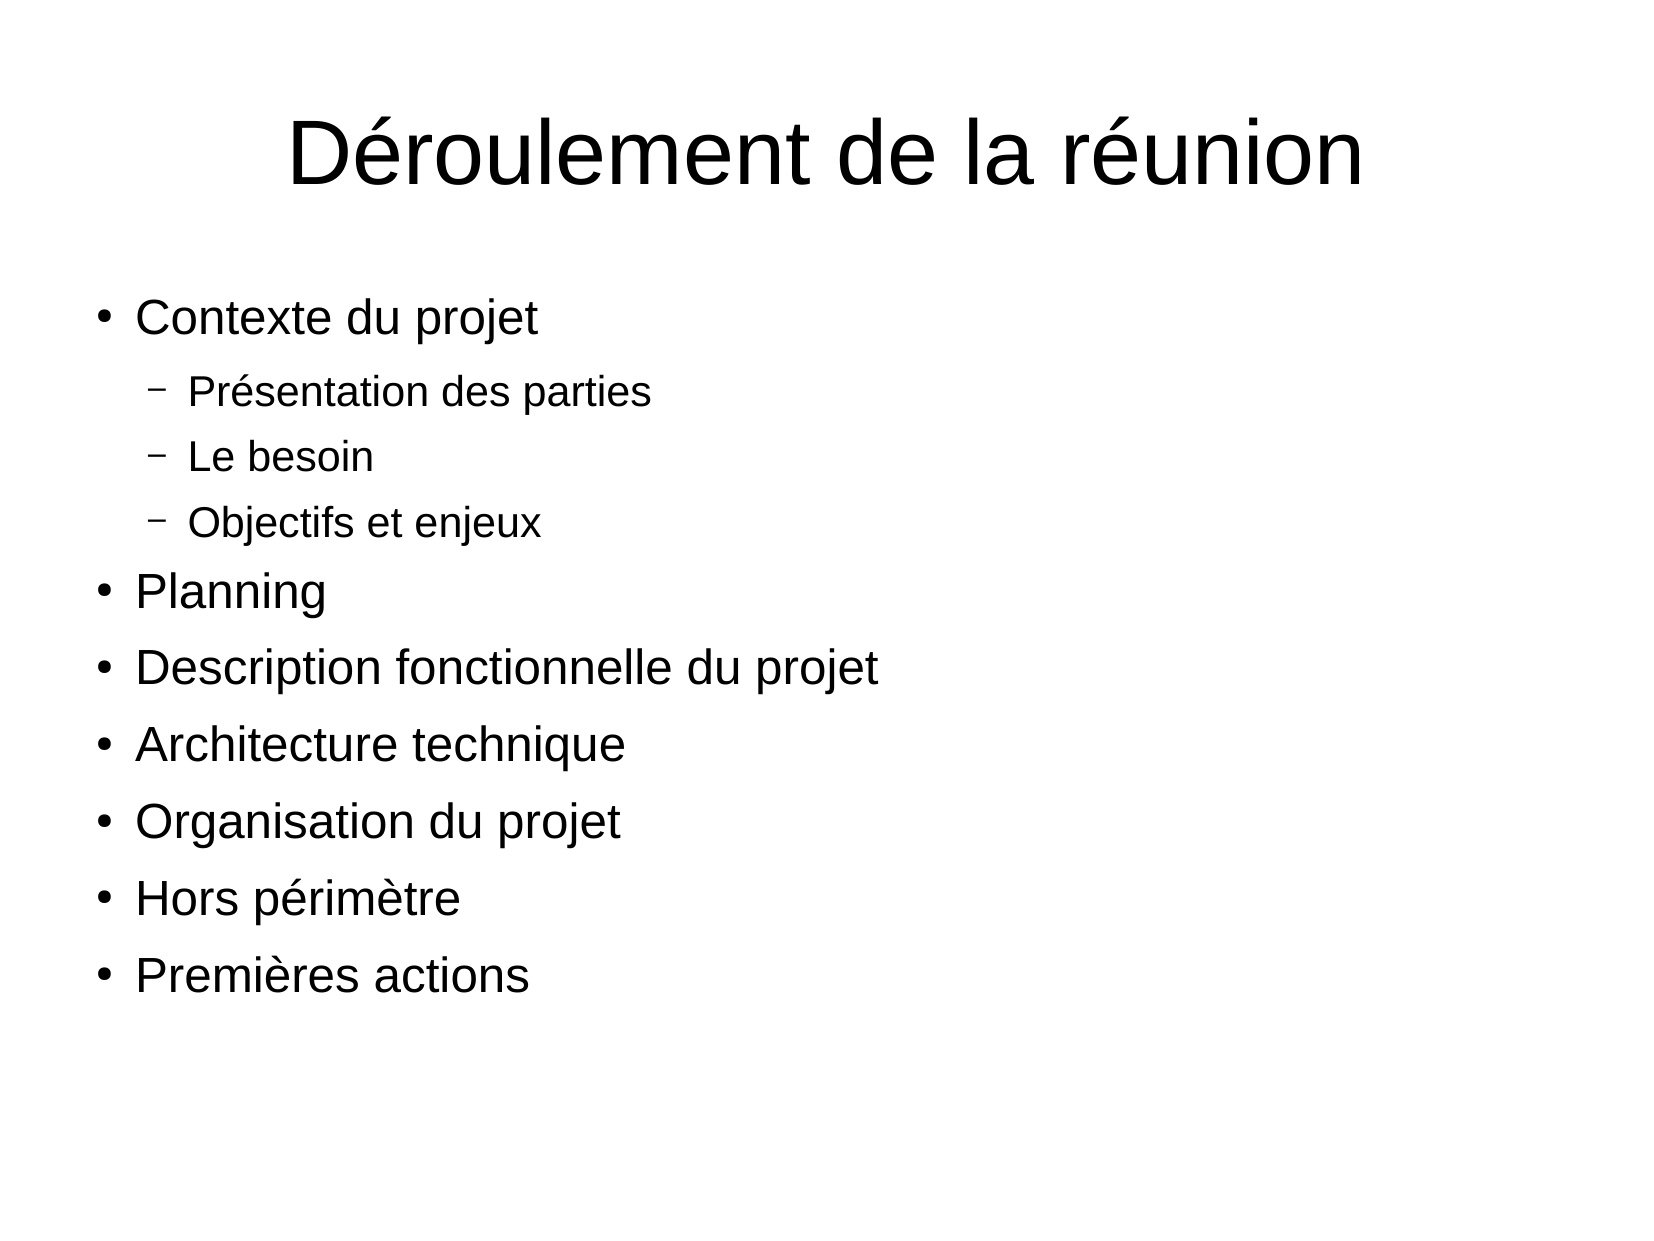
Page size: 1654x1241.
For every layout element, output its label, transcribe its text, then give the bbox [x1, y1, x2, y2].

title Déroulement de la réunion [82, 49, 1571, 257]
list Contexte du projet Présentation des parties Le besoin Objectifs et enjeux Planning Description fonctionnelle du projet Architecture technique Organisation du projet Hors périmètre Premières actions [82, 290, 1571, 1010]
